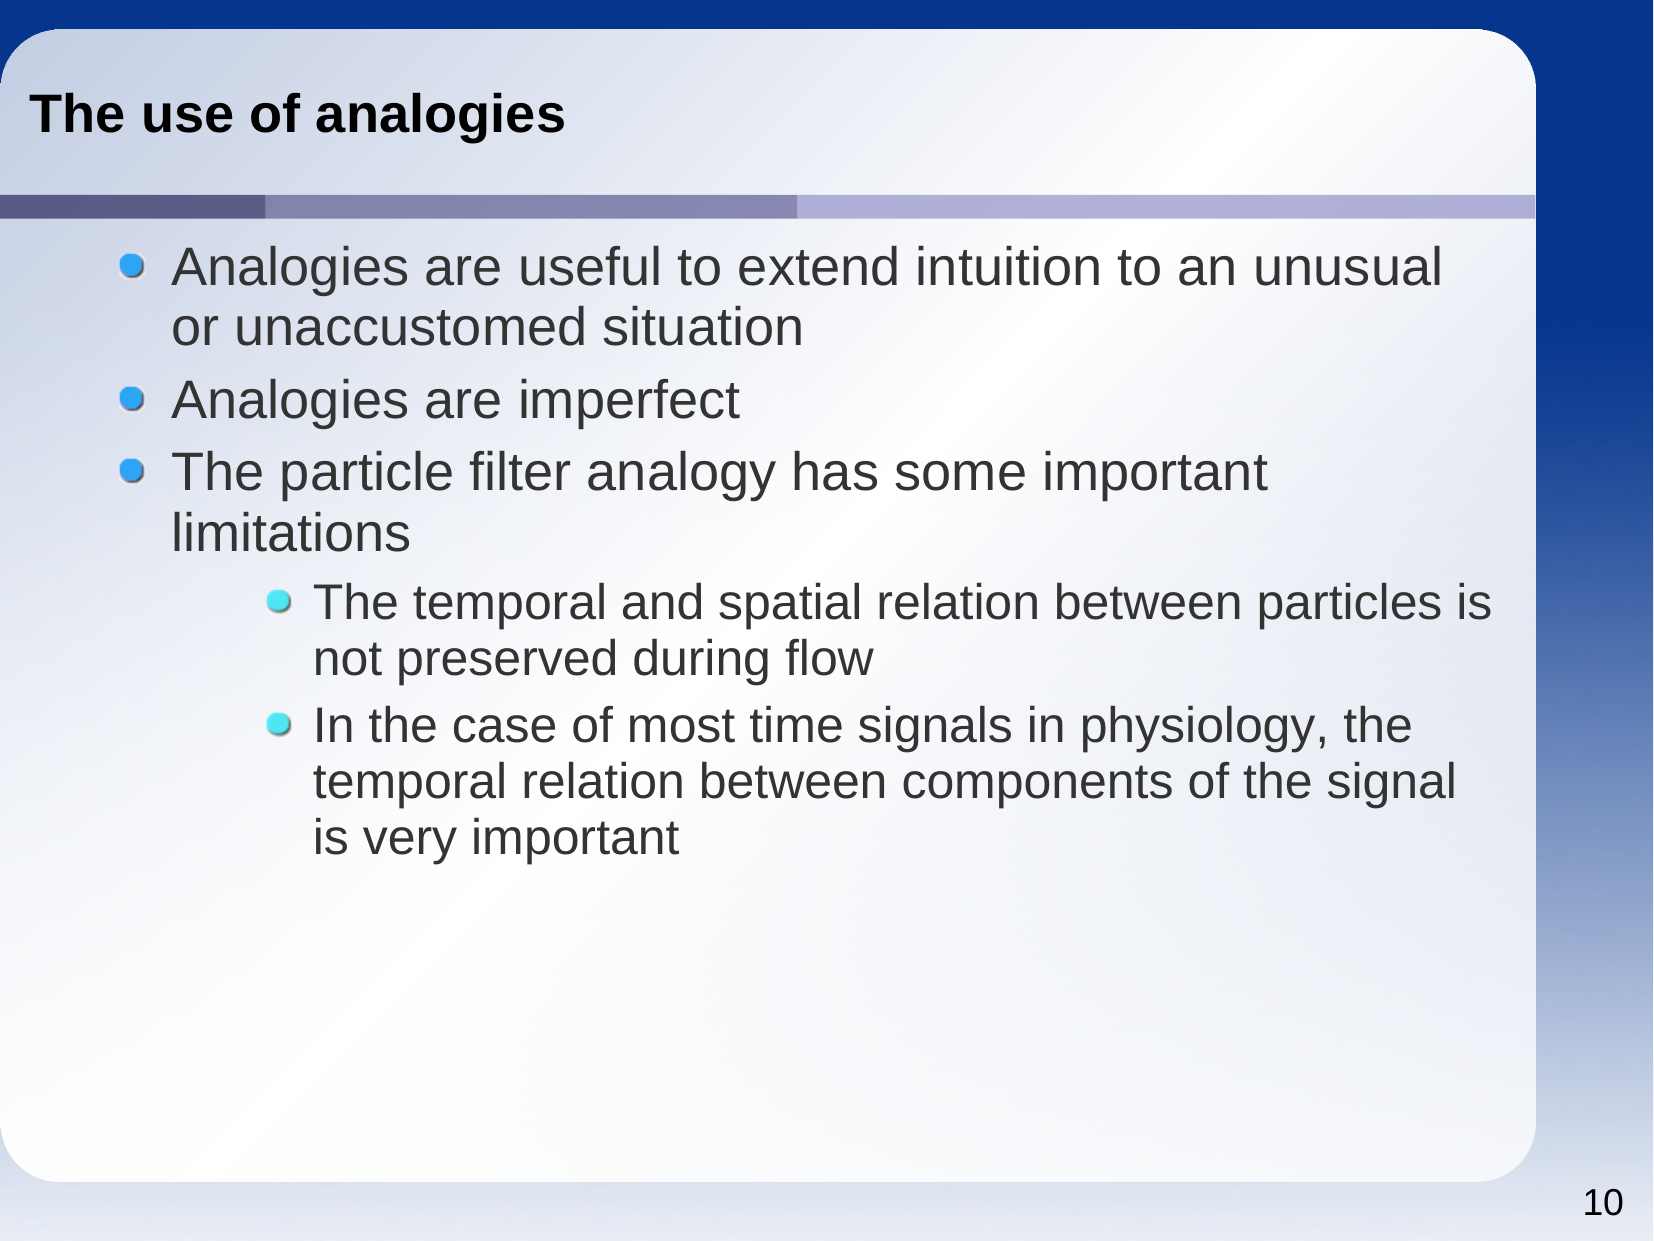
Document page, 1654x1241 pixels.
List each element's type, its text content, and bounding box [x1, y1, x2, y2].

list Analogies are useful to extend intuition to an unusual or unaccustomed situation Analogies are imperfect The particle filter analogy has some important limitations The temporal and spatial relation between particles is not preserved during flow In the case of most time signals in physiology, the temporal relation between components of the signal is very important [29, 236, 1506, 1152]
picture [0, 0, 1654, 1241]
title The use of analogies [29, 49, 1506, 178]
